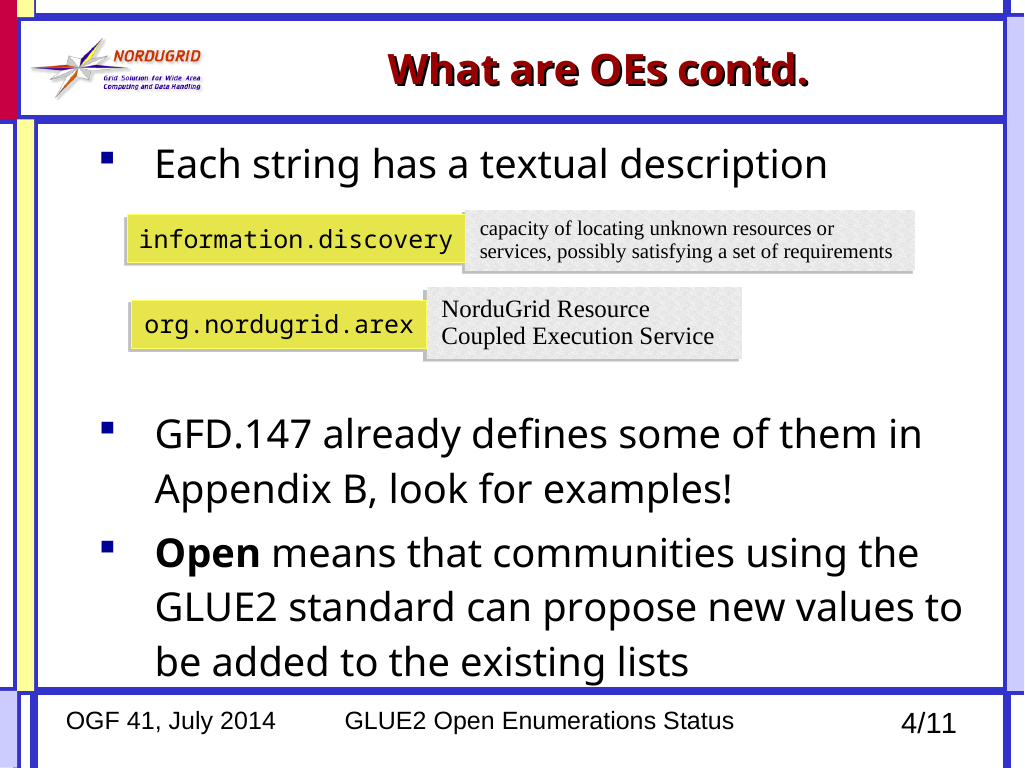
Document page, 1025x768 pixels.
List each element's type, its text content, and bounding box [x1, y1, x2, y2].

list Each string has a textual description [59, 136, 973, 196]
list GFD.147 already defines some of them in Appendix B, look for examples! Open means that communities using the GLUE2 standard can propose new values to be added to the existing lists [60, 406, 974, 650]
picture [27, 34, 205, 101]
text_box org.nordugrid.arex [131, 300, 427, 349]
text_box NorduGrid Resource Coupled Execution Service [426, 287, 742, 359]
text_box capacity of locating unknown resources or services, possibly satisfying a set of requirements [465, 210, 916, 271]
text_box information.discovery [127, 214, 466, 263]
title What are OEs contd. [221, 11, 975, 125]
